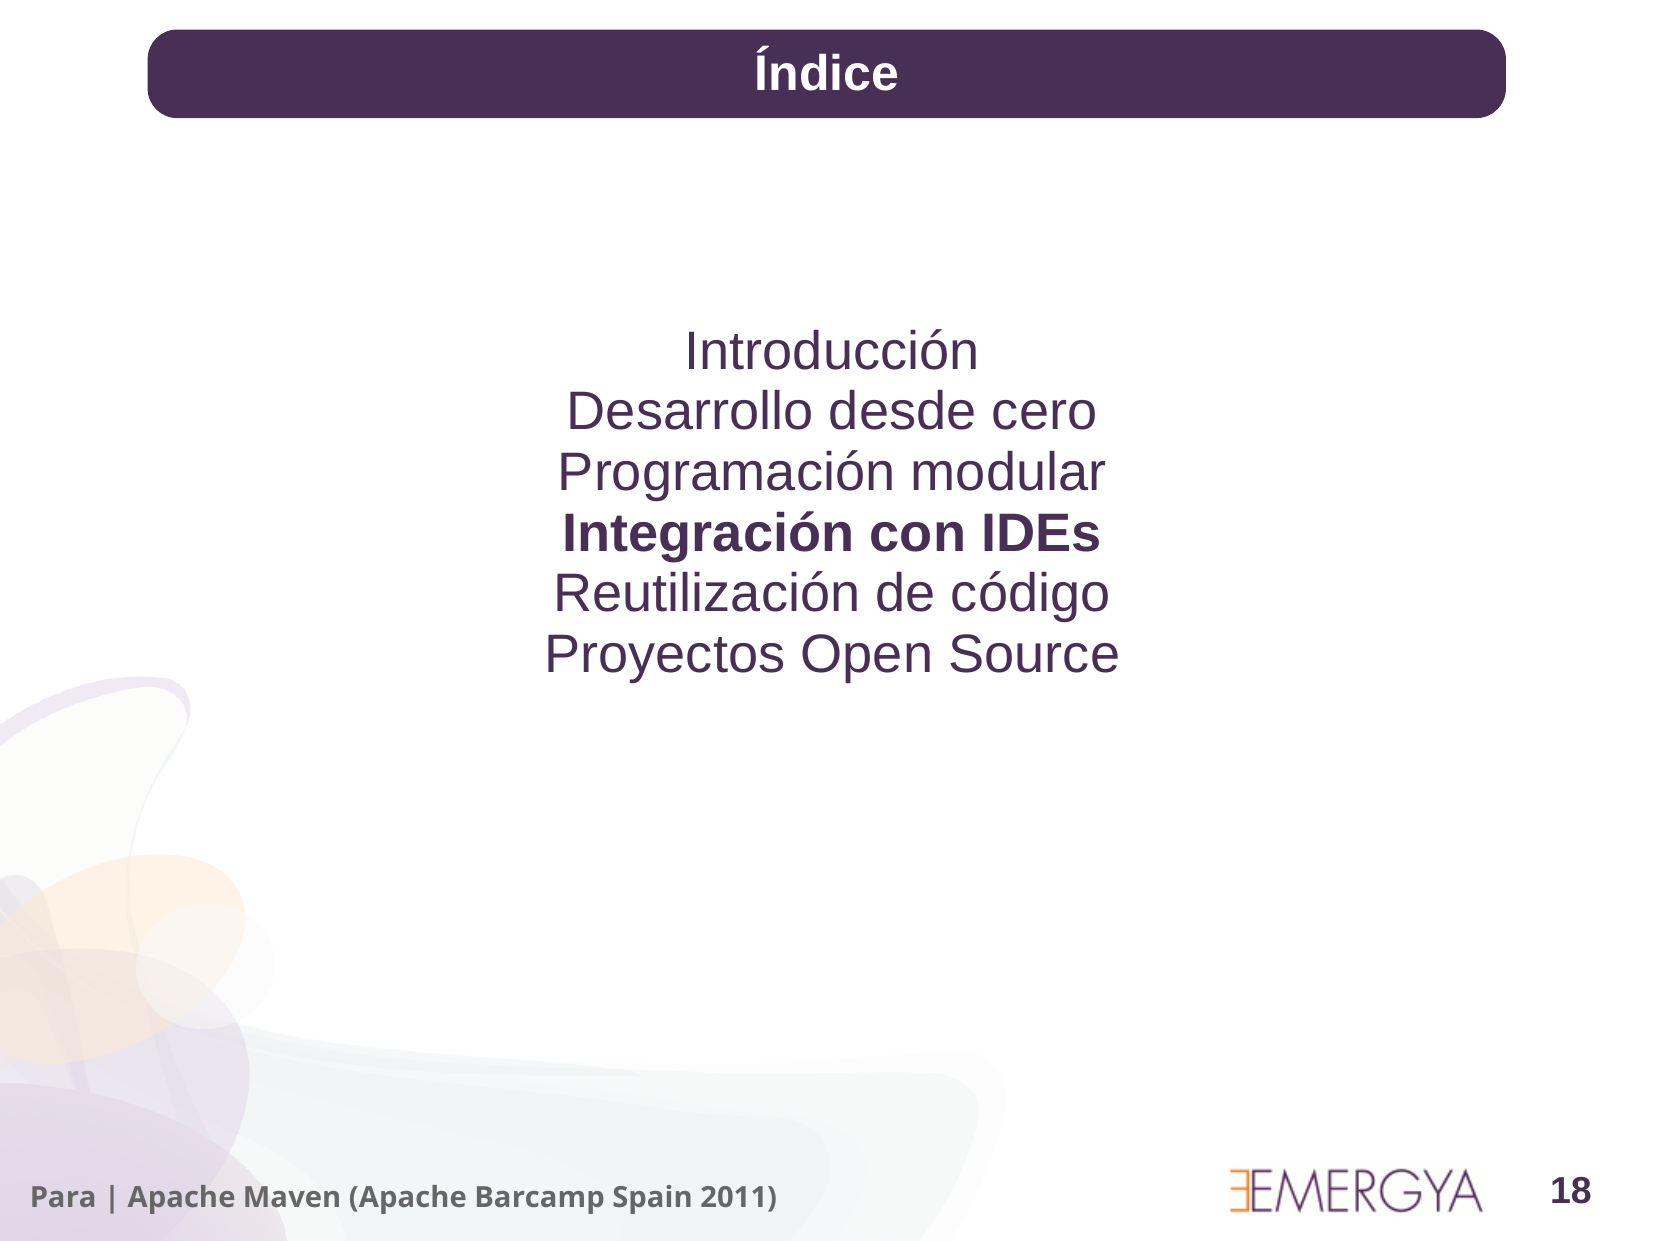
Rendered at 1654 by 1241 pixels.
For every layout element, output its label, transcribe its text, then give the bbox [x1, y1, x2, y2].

text_box Introducción Desarrollo desde cero Programación modular Integración con IDEs Reutilización de código Proyectos Open Source [88, 147, 1577, 857]
picture [1226, 1166, 1484, 1217]
text_box Índice [147, 29, 1506, 119]
picture [0, 673, 1017, 1241]
